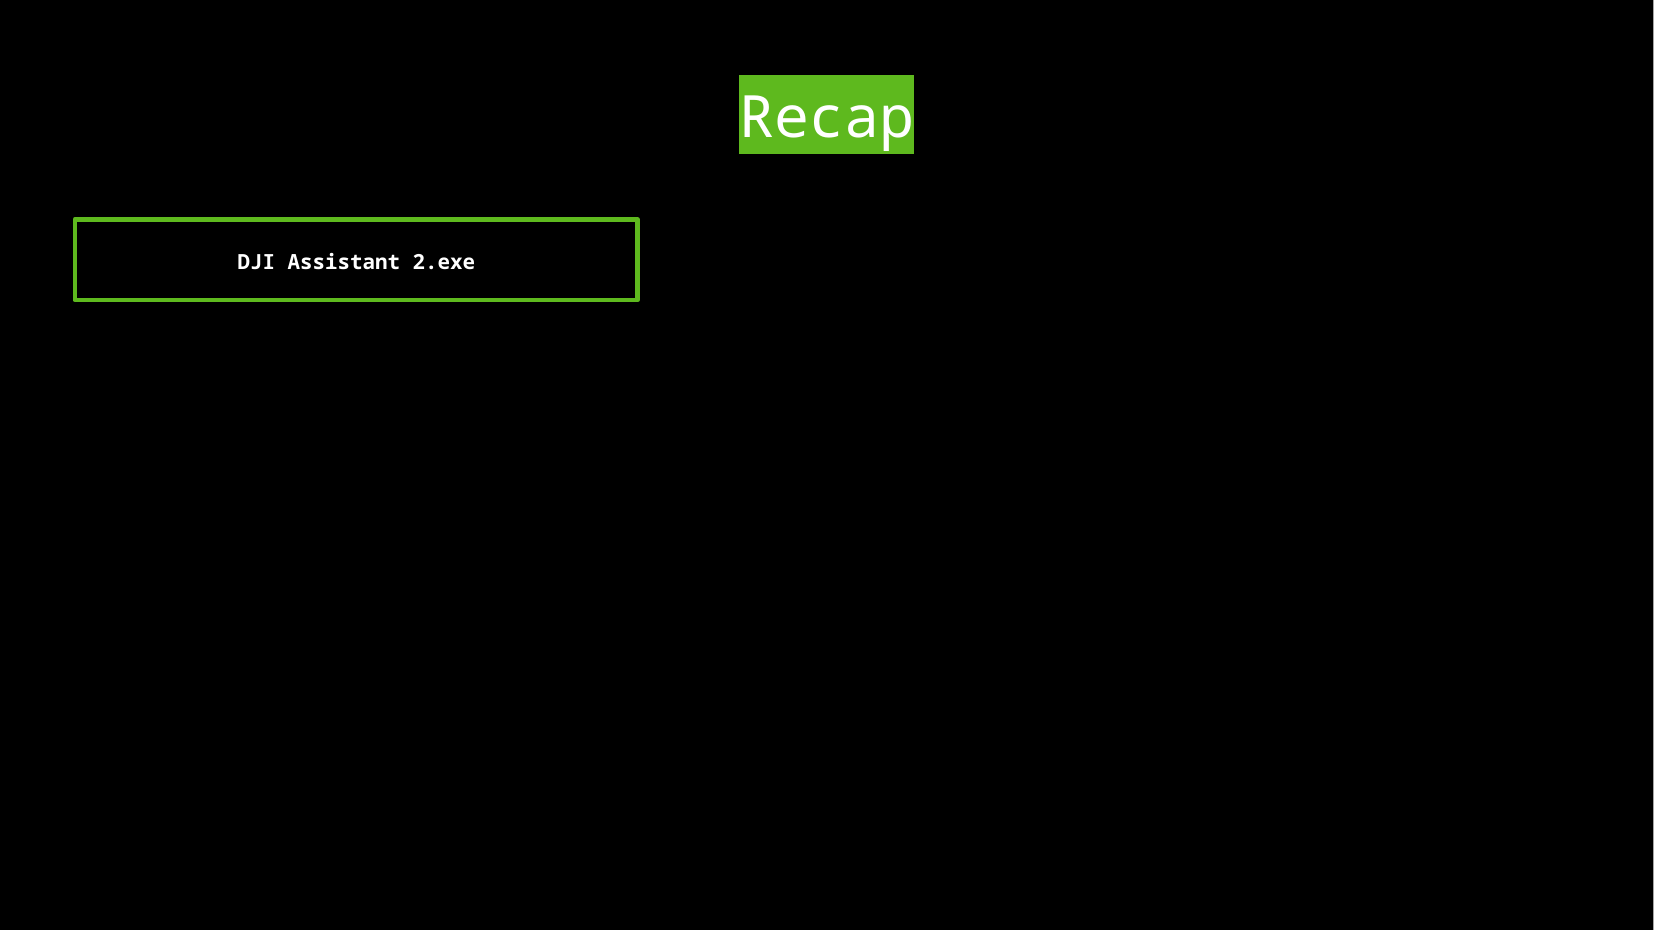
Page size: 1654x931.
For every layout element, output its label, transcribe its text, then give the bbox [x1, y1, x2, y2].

title Recap [82, 37, 1571, 193]
text_box DJI Assistant 2.exe [74, 219, 638, 300]
